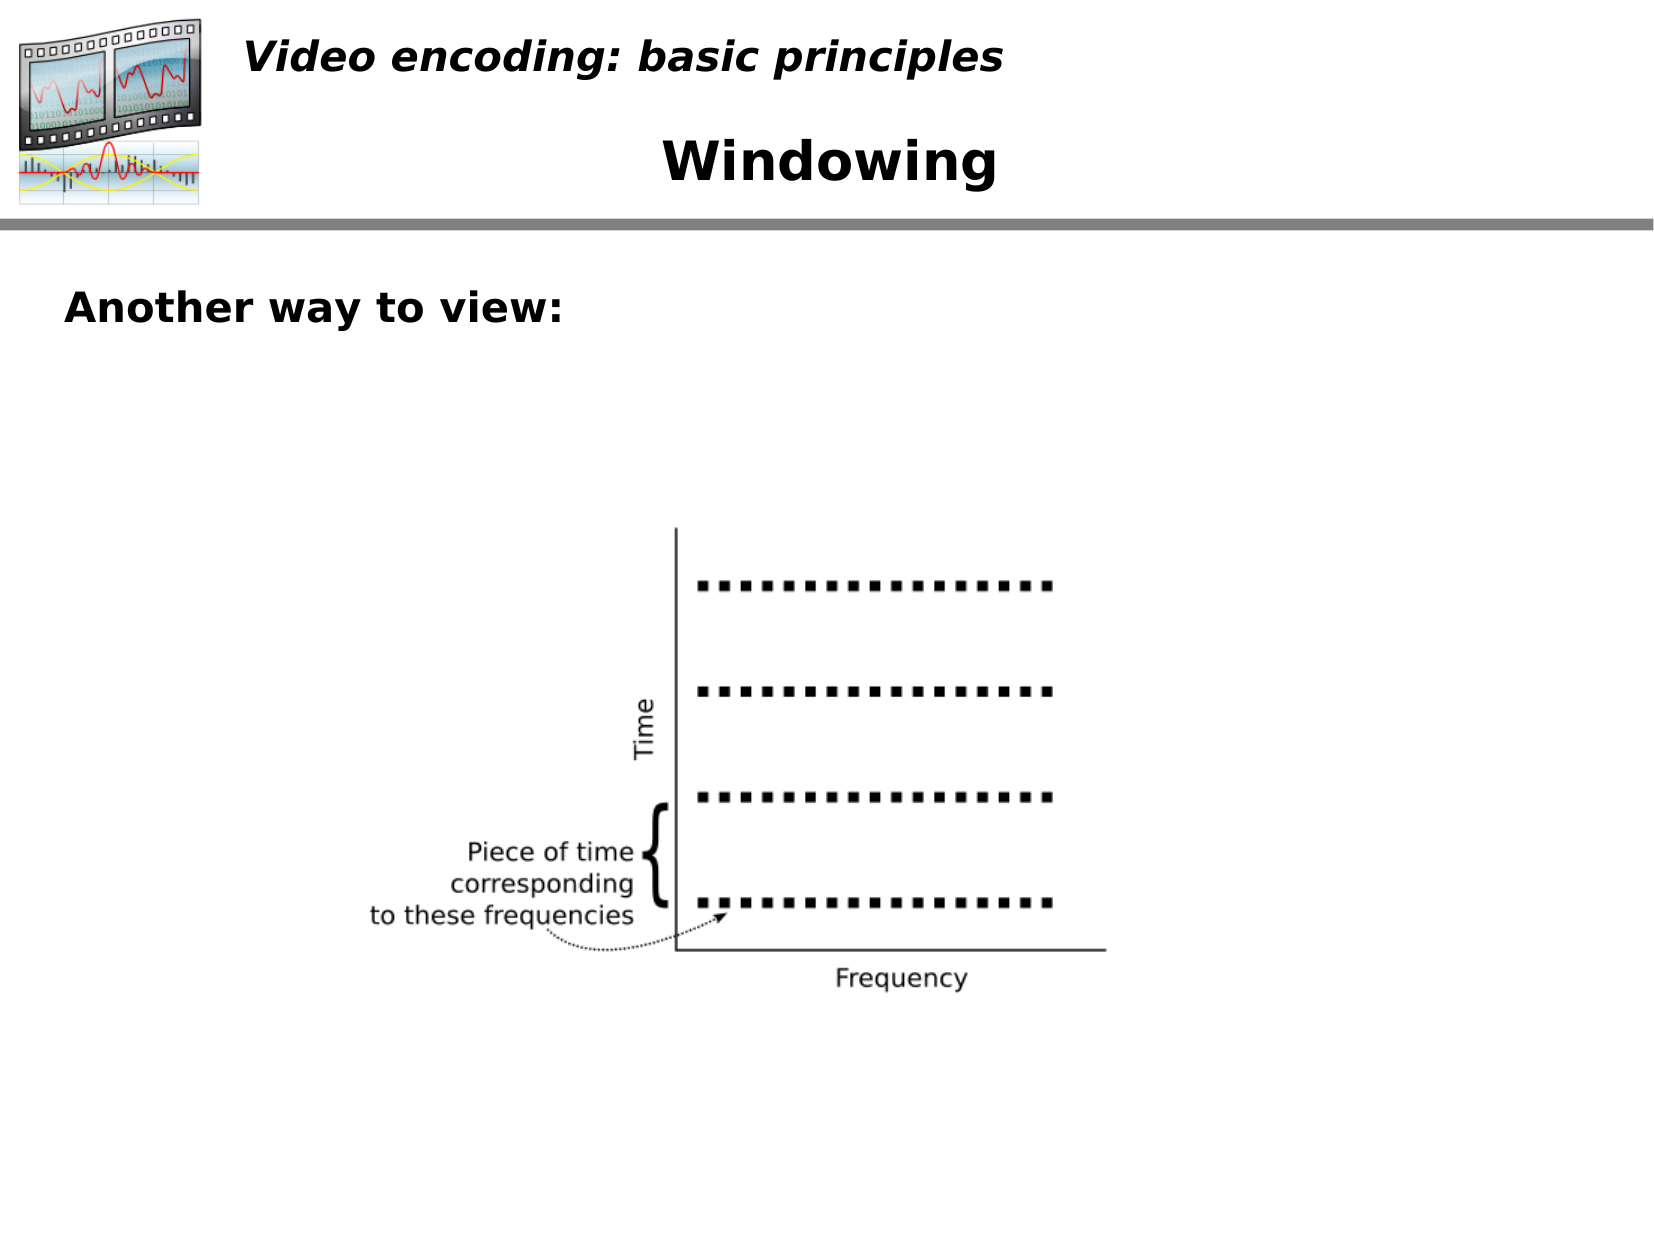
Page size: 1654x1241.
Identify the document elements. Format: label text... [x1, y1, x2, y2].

text_box Video encoding: basic principles [228, 25, 1020, 89]
text_box Another way to view: [49, 276, 580, 341]
text_box Windowing [646, 122, 1015, 201]
picture [0, 2, 225, 218]
picture [354, 507, 1128, 1005]
text_box [0, 218, 1654, 231]
